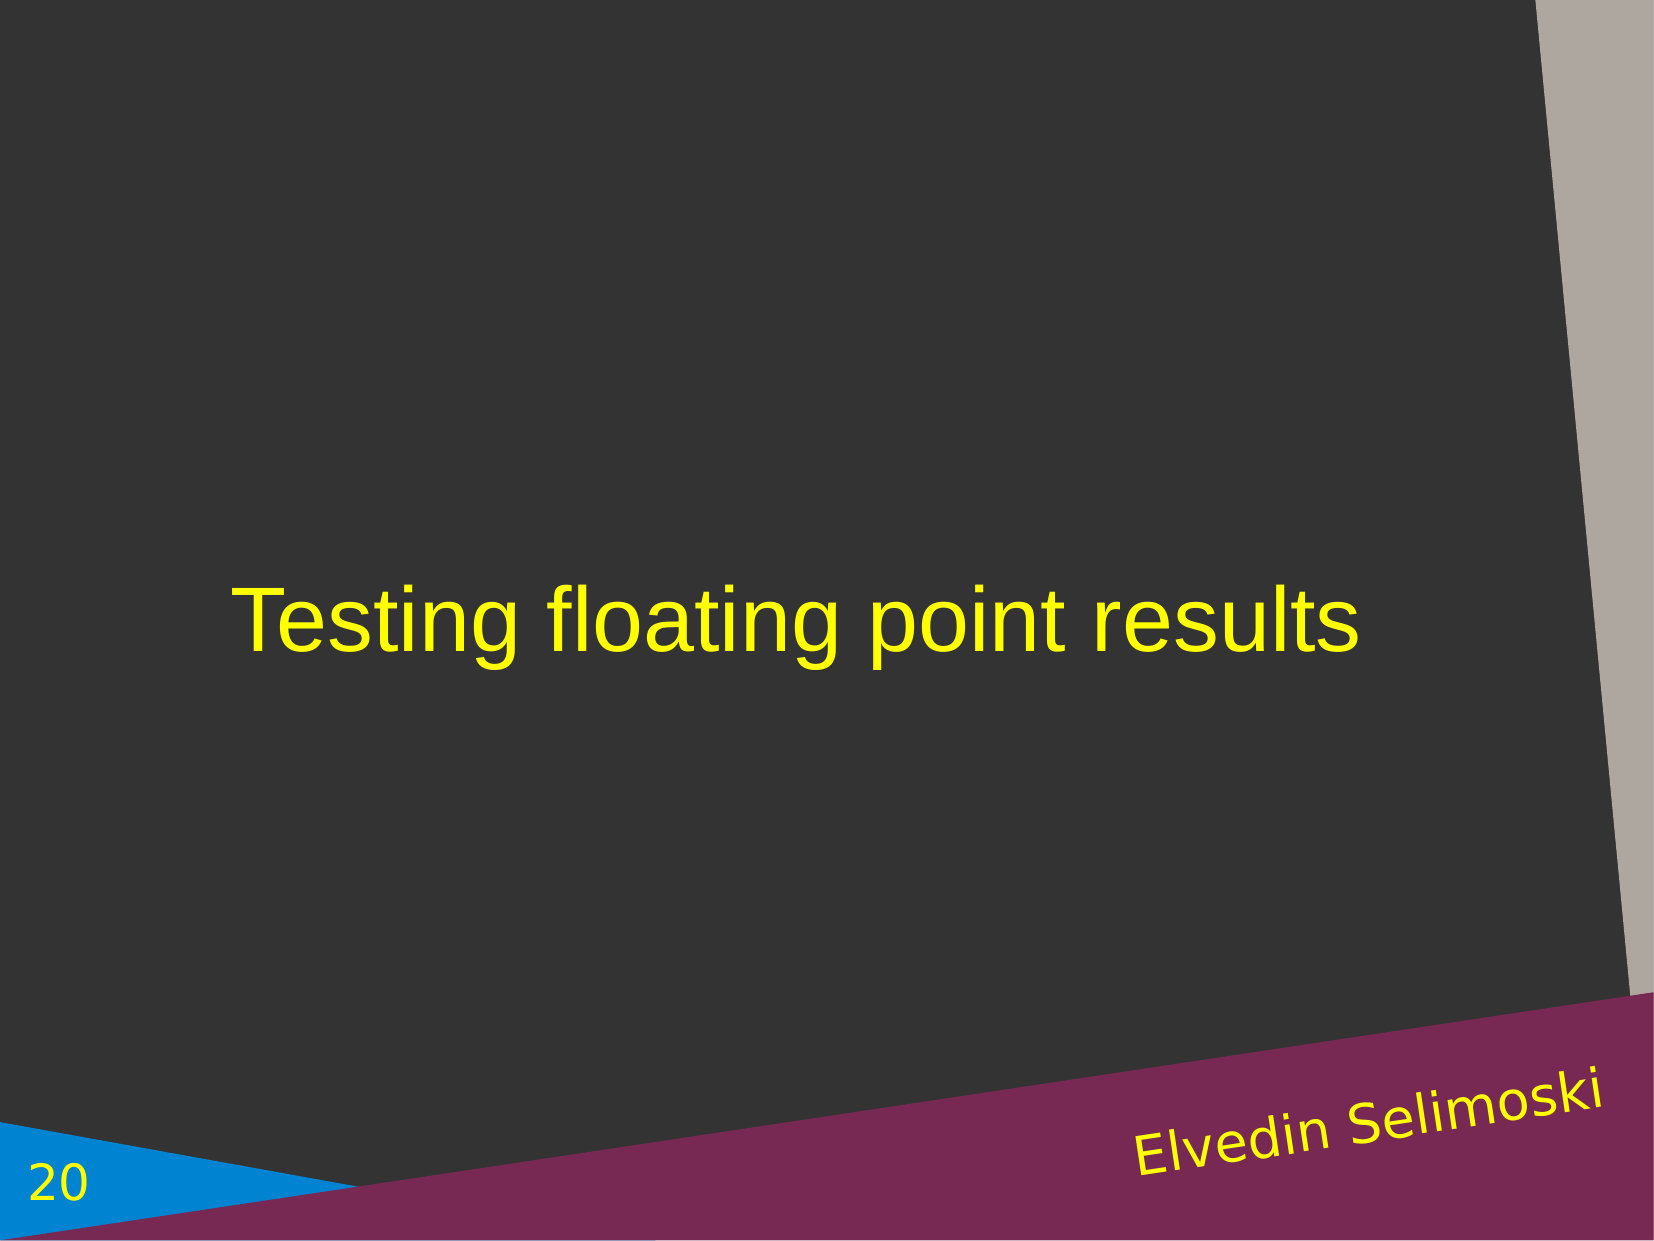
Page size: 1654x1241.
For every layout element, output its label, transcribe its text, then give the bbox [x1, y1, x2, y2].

title Testing floating point results [53, 407, 1542, 833]
text_box Elvedin Selimoski [1052, 1015, 1629, 1239]
